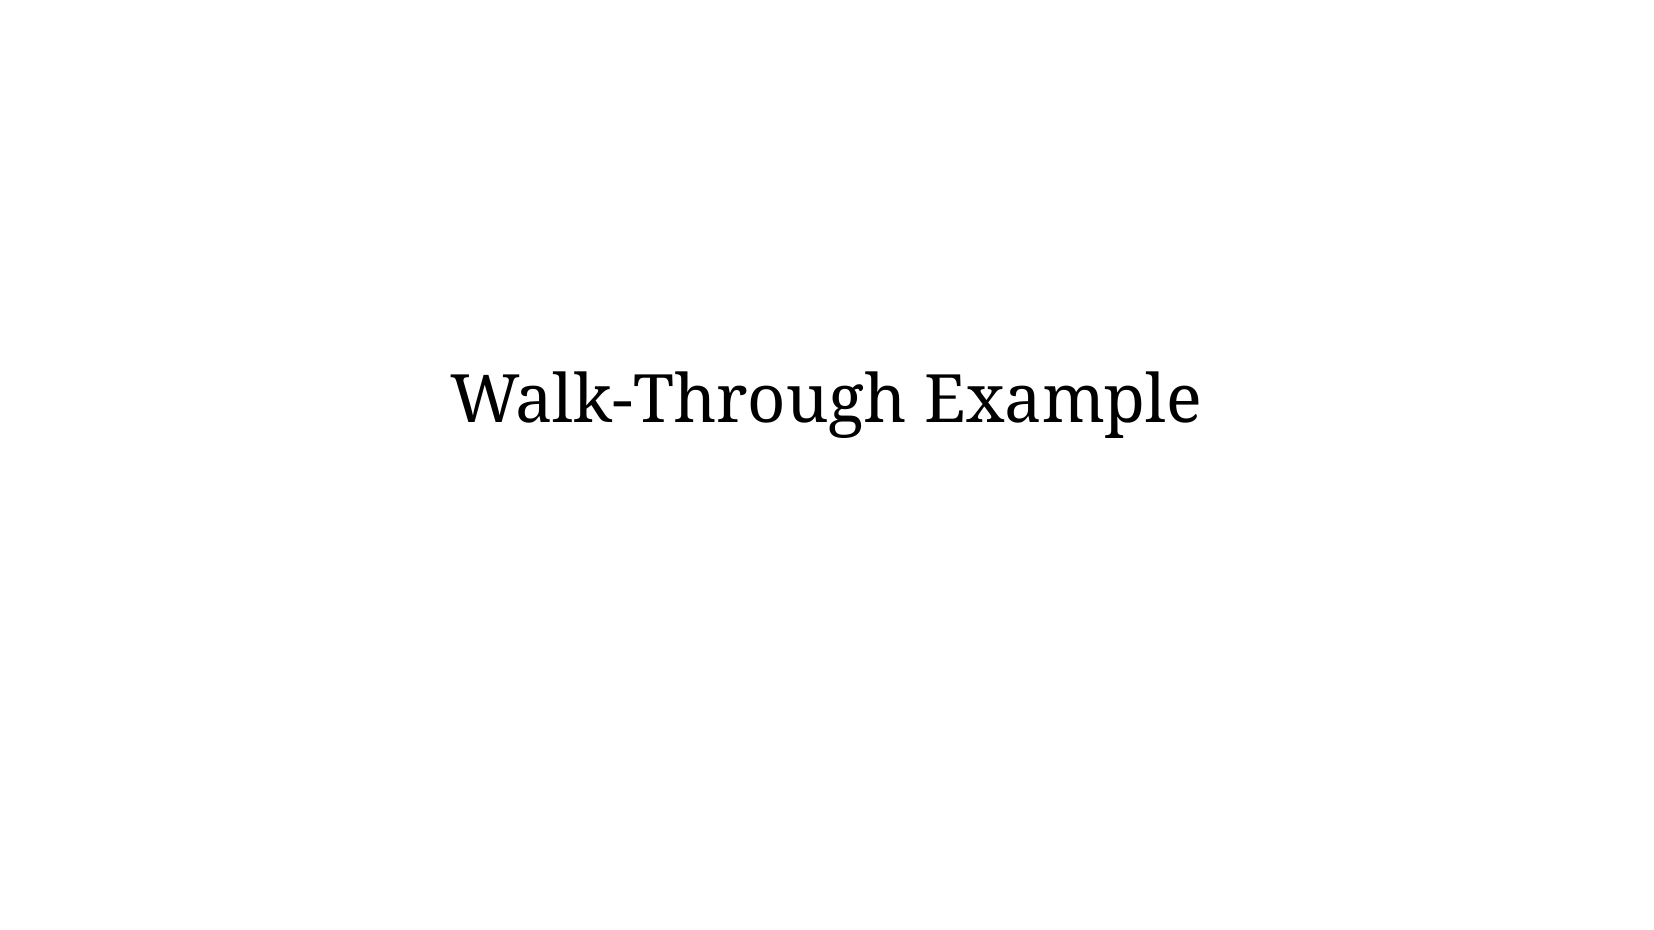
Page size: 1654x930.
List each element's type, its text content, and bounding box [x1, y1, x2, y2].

subtitle Walk-Through Example [82, 37, 1571, 757]
